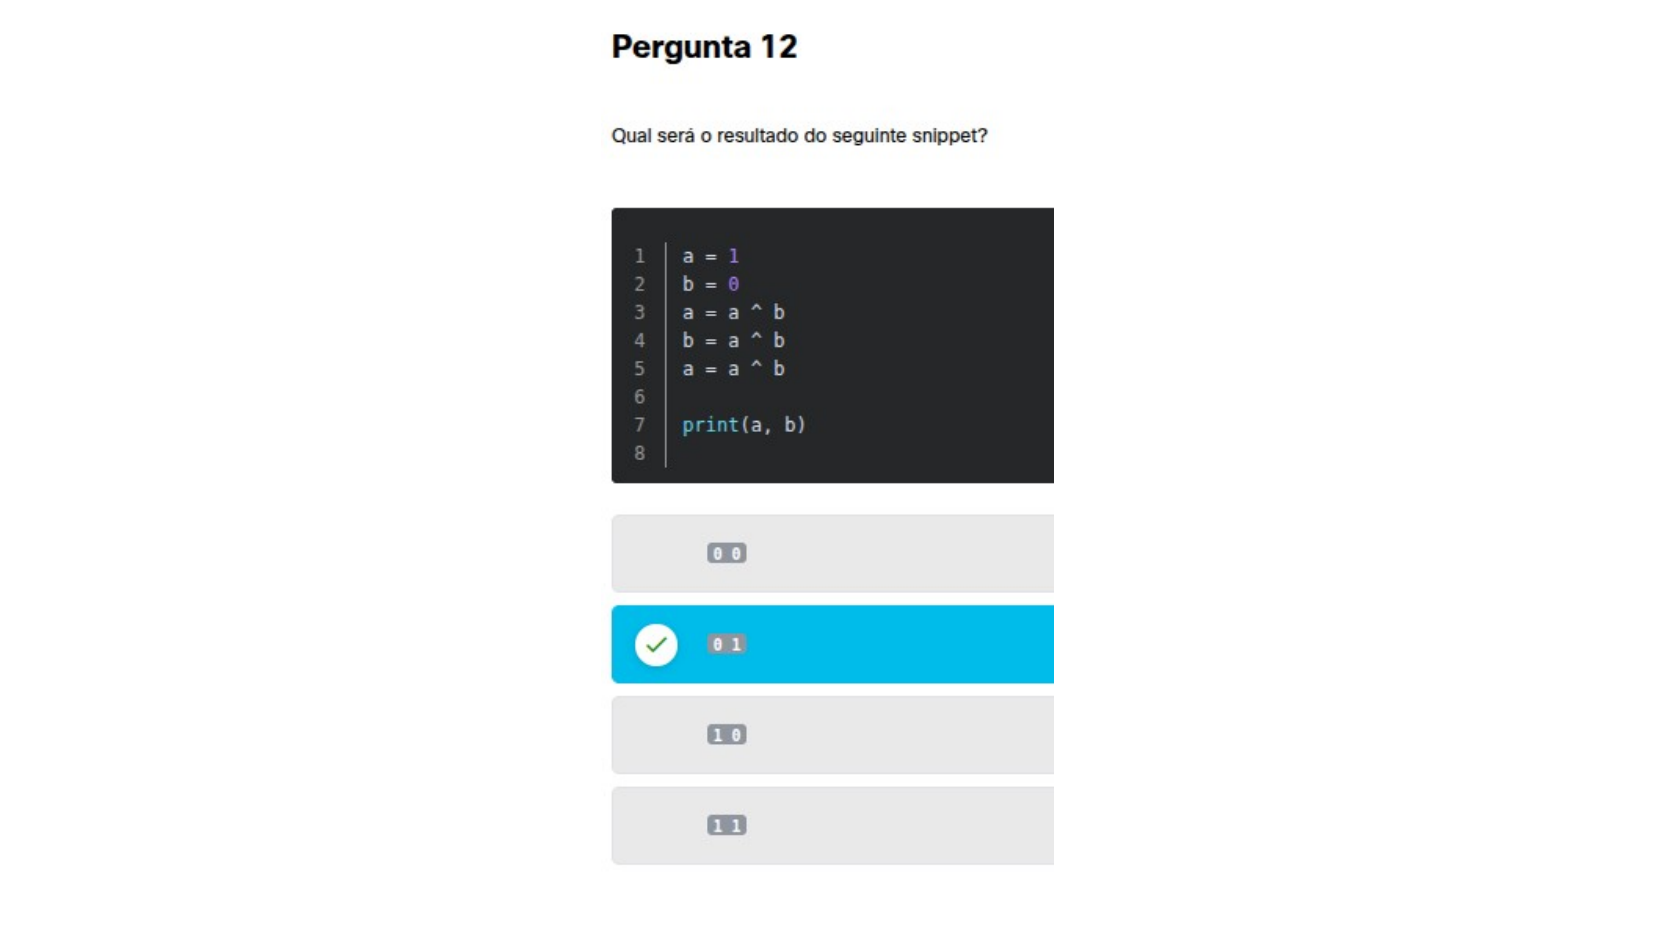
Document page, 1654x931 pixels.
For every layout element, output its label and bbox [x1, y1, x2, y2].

picture [704, 633, 751, 658]
picture [601, 8, 1054, 923]
picture [635, 619, 680, 667]
